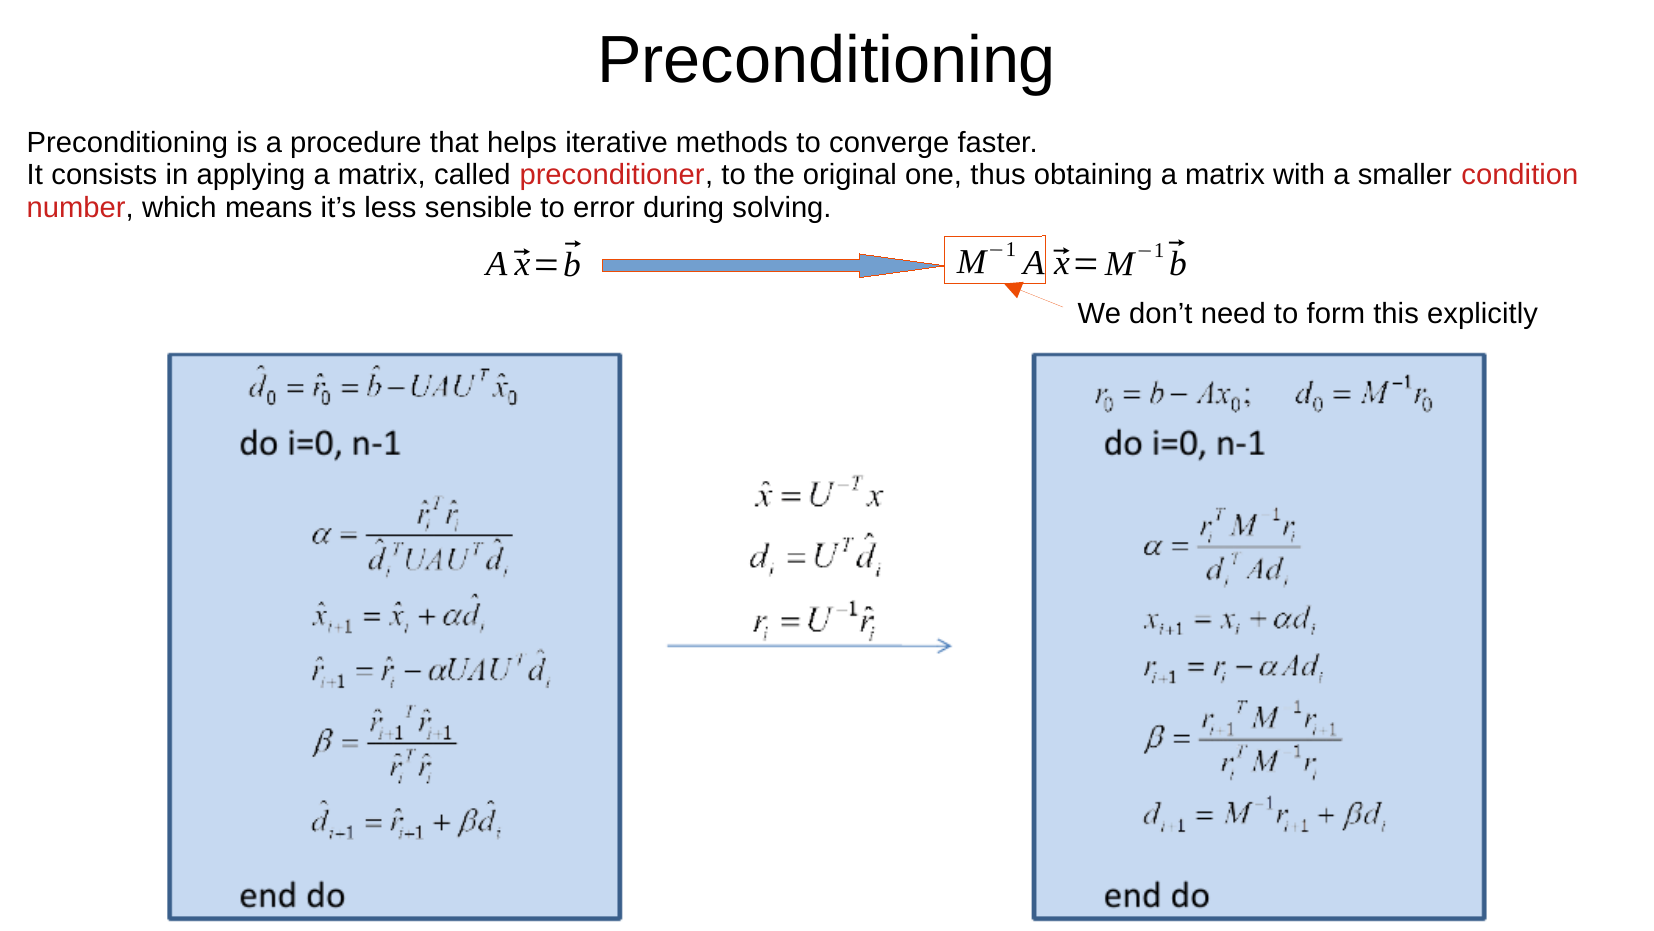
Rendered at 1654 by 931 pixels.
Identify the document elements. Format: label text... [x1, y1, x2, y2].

text_box [602, 253, 944, 278]
text_box We don’t need to form this explicitly [1062, 289, 1607, 370]
chart [1046, 237, 1197, 284]
text_box Preconditioning is a procedure that helps iterative methods to converge faster. It consists in applying a matrix, called preconditioner, to the original one, thus obtaining a matrix with a smaller condition number, which means it’s less sensible to error during solving. [11, 118, 1654, 232]
chart [472, 237, 592, 284]
title Preconditioning [82, 0, 1571, 118]
picture [166, 347, 1490, 926]
chart [945, 237, 1045, 282]
